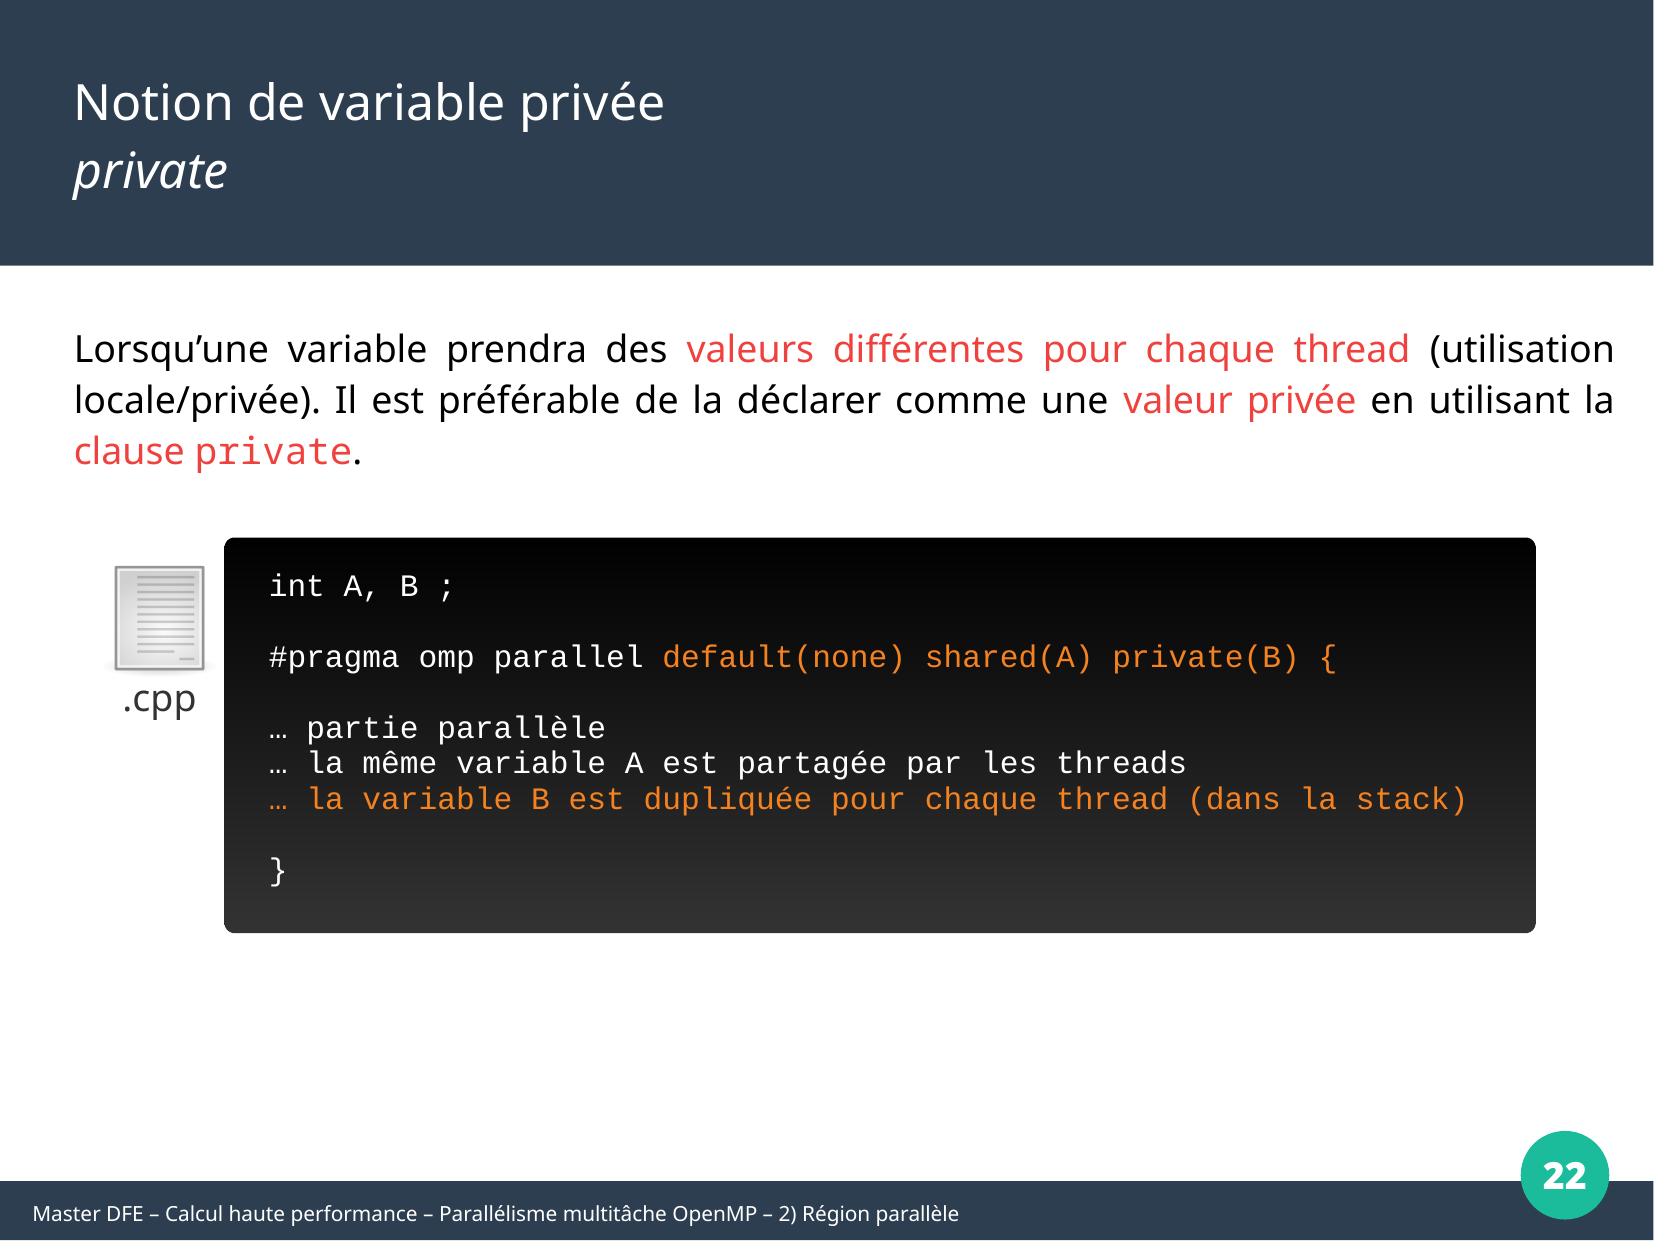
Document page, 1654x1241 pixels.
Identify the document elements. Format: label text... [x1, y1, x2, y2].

text_box Lorsqu’une variable prendra des valeurs différentes pour chaque thread (utilisation locale/privée). Il est préférable de la déclarer comme une valeur privée en utilisant la clause private. [59, 314, 1630, 533]
text_box Master DFE – Calcul haute performance – Parallélisme multitâche OpenMP – 2) Région parallèle [17, 1191, 1436, 1235]
text_box [224, 537, 1536, 934]
text_box Notion de variable privée private [59, 59, 1477, 209]
text_box .cpp [82, 663, 237, 730]
text_box int A, B ; #pragma omp parallel default(none) shared(A) private(B) { … partie parallèle … la même variable A est partagée par les threads … la variable B est dupliquée pour chaque thread (dans la stack) } [254, 563, 1524, 1111]
picture [100, 561, 219, 663]
